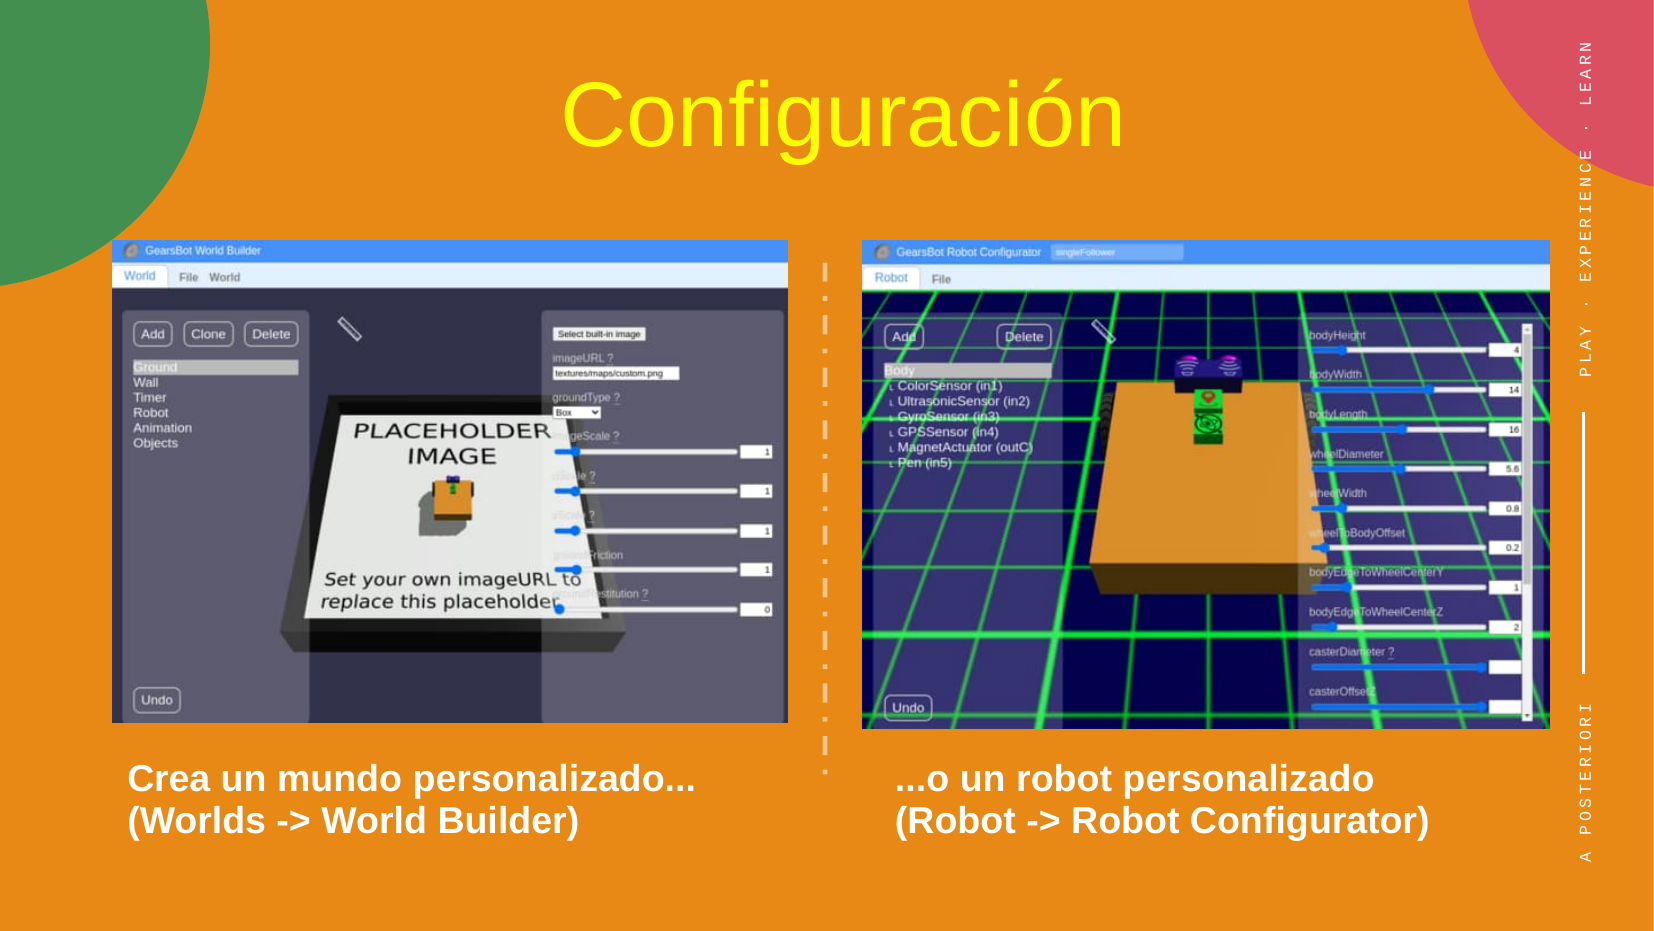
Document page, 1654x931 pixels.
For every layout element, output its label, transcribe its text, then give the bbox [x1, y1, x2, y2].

text_box ...o un robot personalizado (Robot -> Robot Configurator) [880, 750, 1518, 849]
picture [862, 240, 1550, 729]
text_box Crea un mundo personalizado... (Worlds -> World Builder) [112, 750, 751, 849]
picture [112, 240, 788, 723]
title Configuración [187, 37, 1501, 193]
